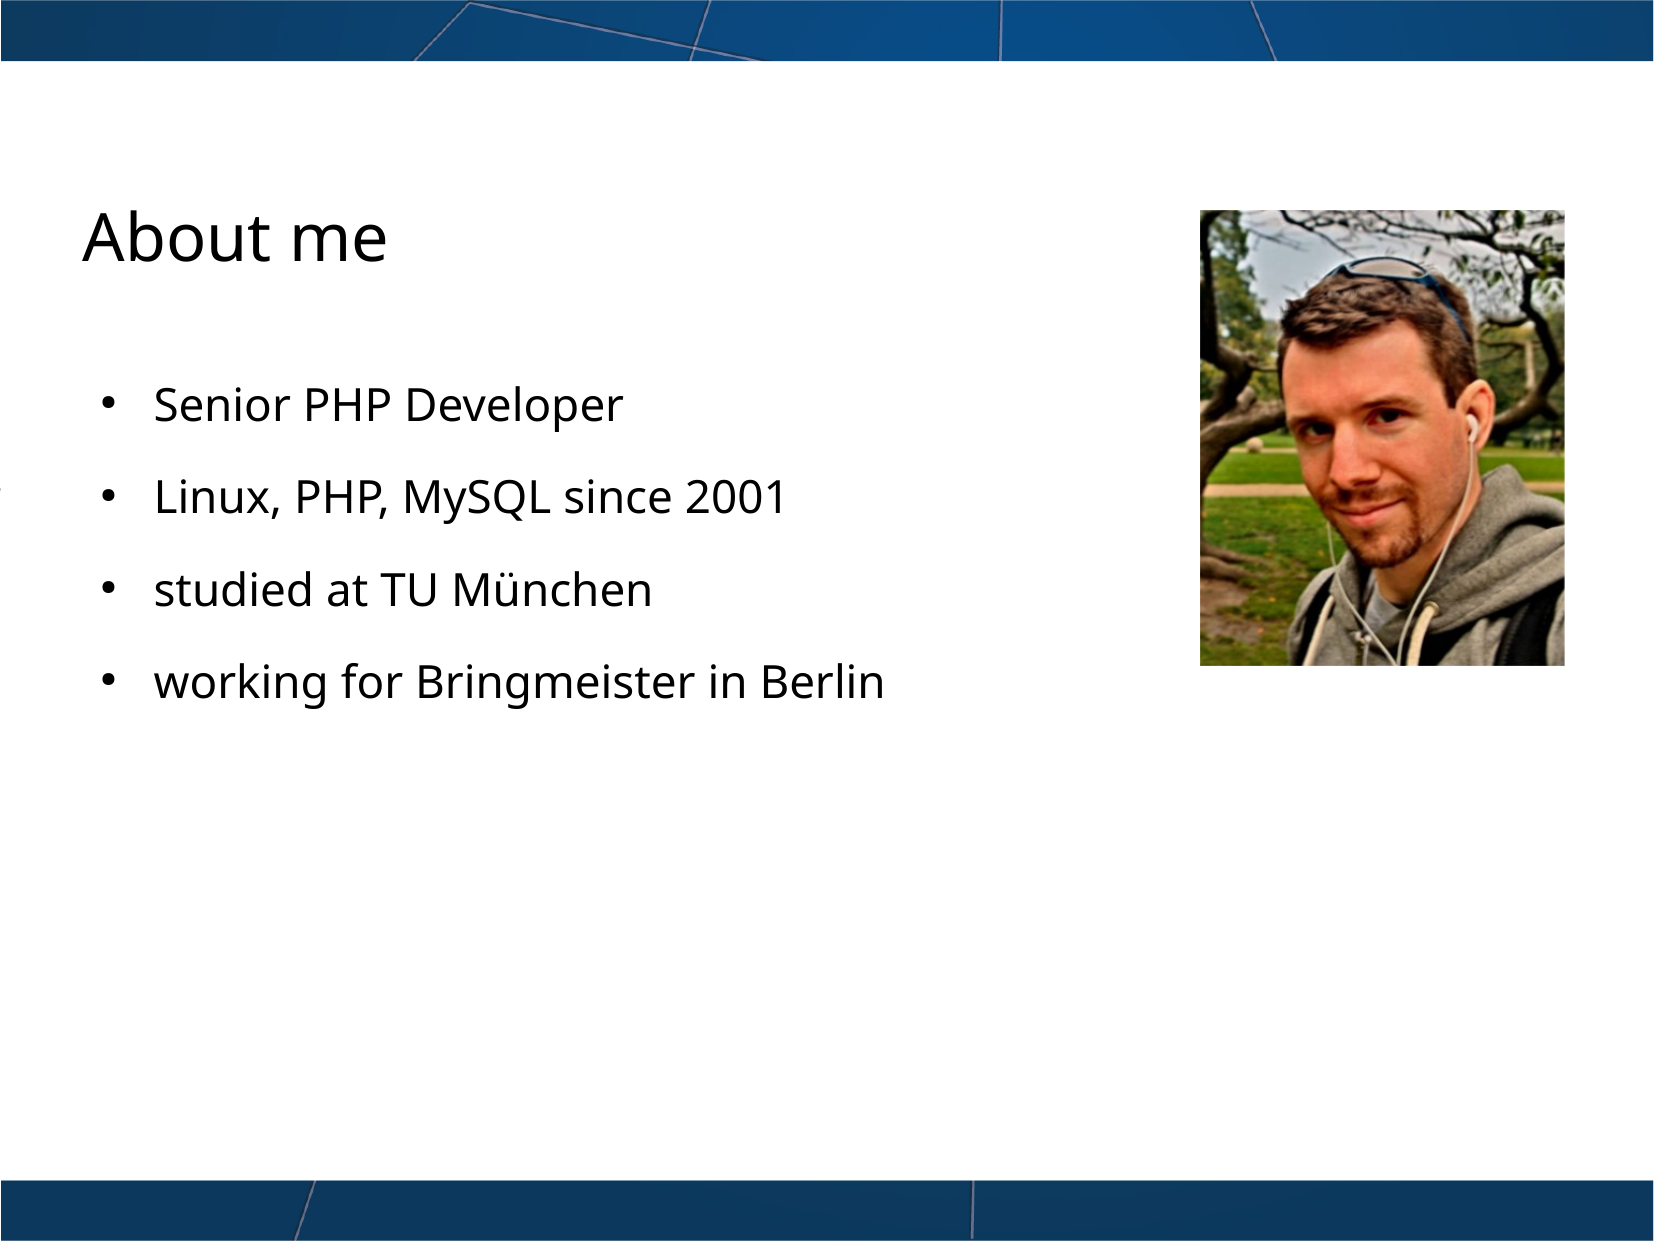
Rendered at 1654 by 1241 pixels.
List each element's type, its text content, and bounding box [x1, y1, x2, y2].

title About me [82, 139, 1571, 332]
list Senior PHP Developer Linux, PHP, MySQL since 2001 studied at TU München working for Bringmeister in Berlin [82, 372, 1163, 1013]
picture [0, 0, 1654, 1241]
